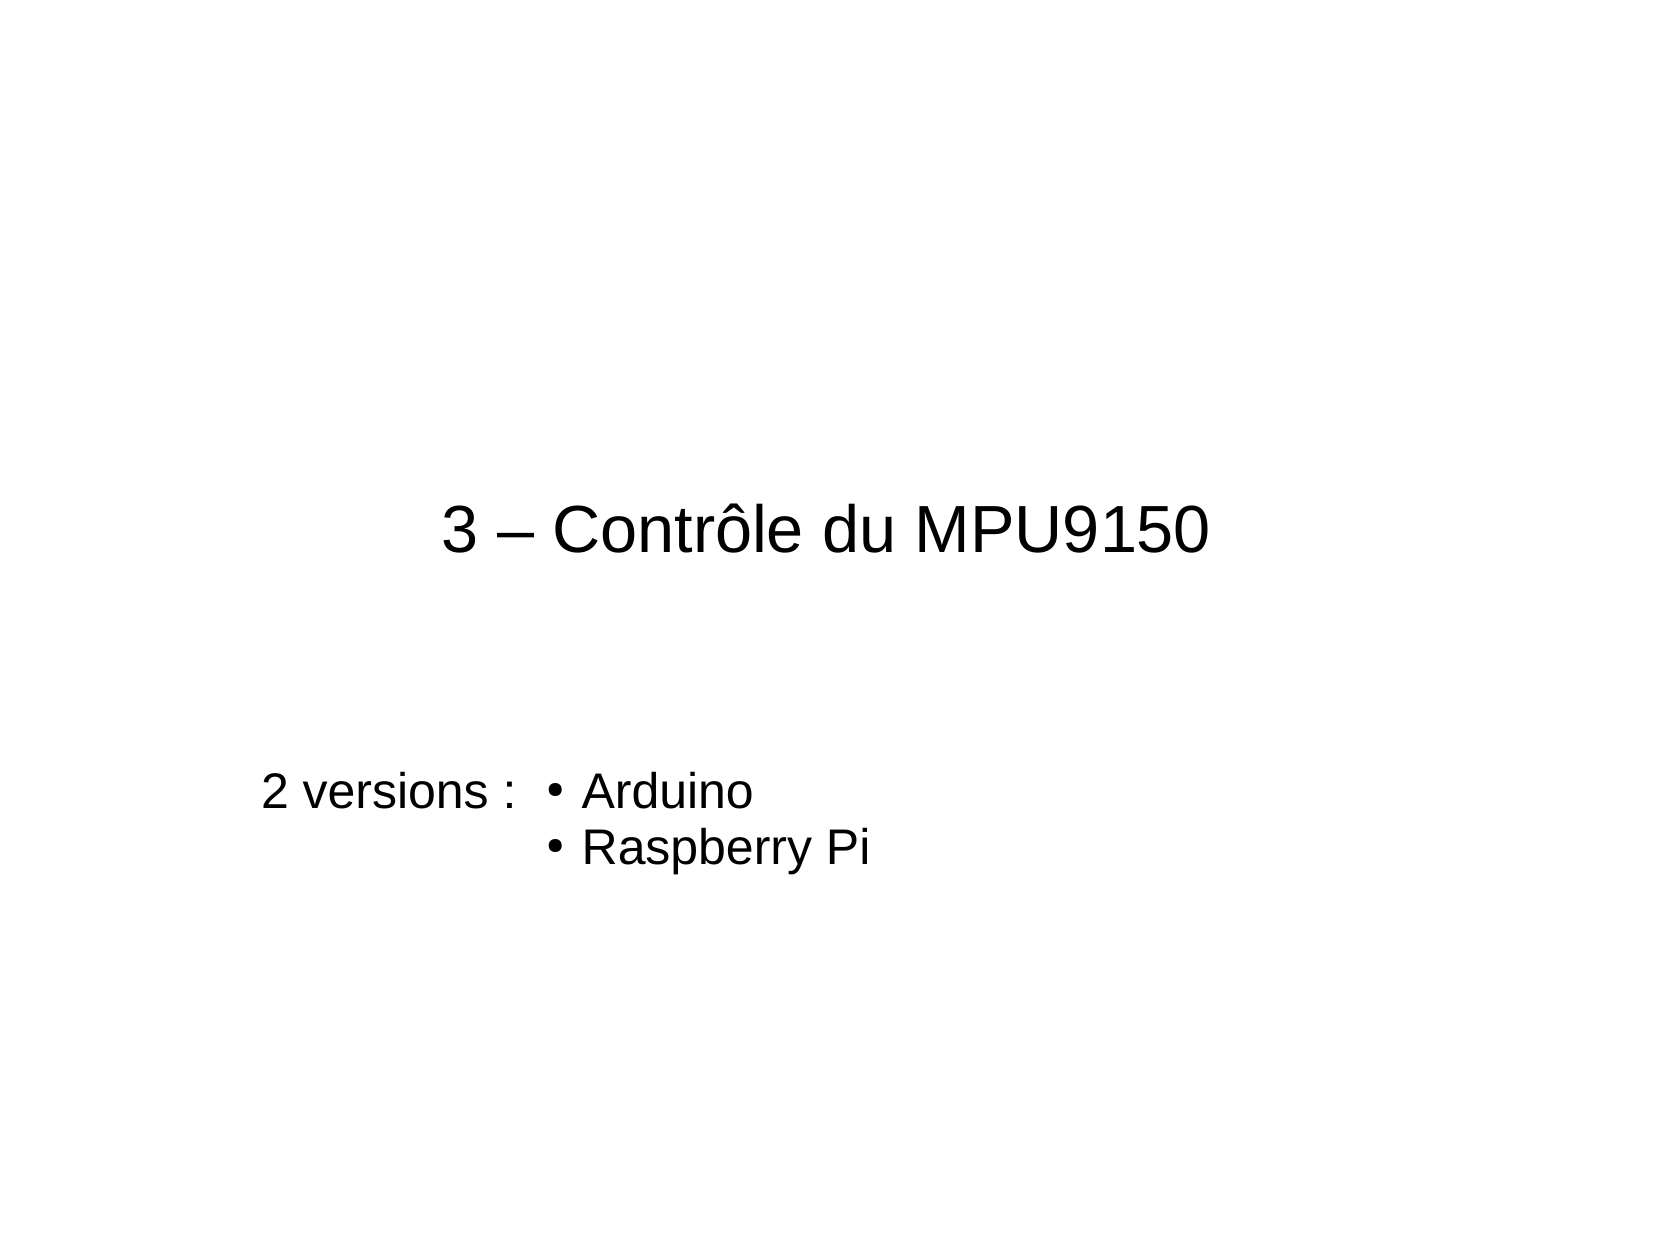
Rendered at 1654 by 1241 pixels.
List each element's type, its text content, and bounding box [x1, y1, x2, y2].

text_box Arduino Raspberry Pi [531, 755, 886, 883]
subtitle 3 – Contrôle du MPU9150 [82, 49, 1571, 1010]
text_box 2 versions : [246, 755, 531, 827]
